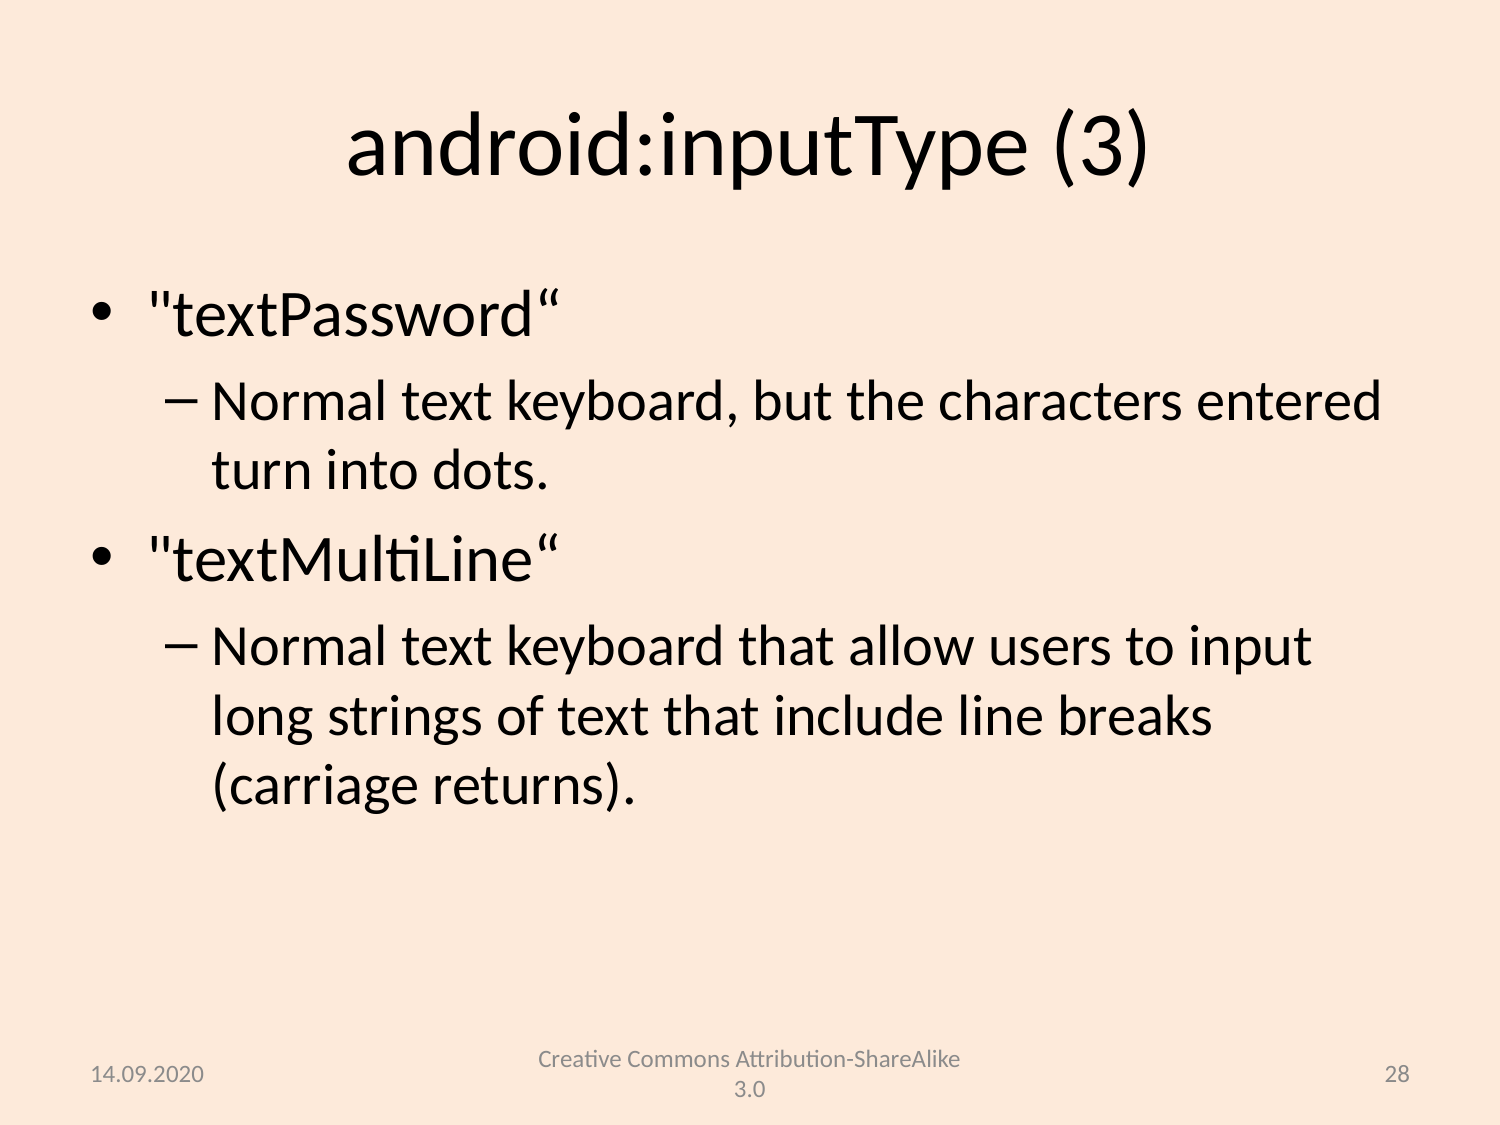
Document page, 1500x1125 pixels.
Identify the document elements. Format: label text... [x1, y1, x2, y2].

footer Creative Commons Attribution-ShareAlike 3.0 [512, 1042, 988, 1103]
title android:inputType (3) [75, 45, 1425, 233]
list "textPassword“ Normal text keyboard, but the characters entered turn into dots. "textMultiLine“ Normal text keyboard that allow users to input long strings of text that include line breaks (carriage returns). [75, 262, 1425, 1005]
slide_number <number> [1074, 1042, 1425, 1103]
